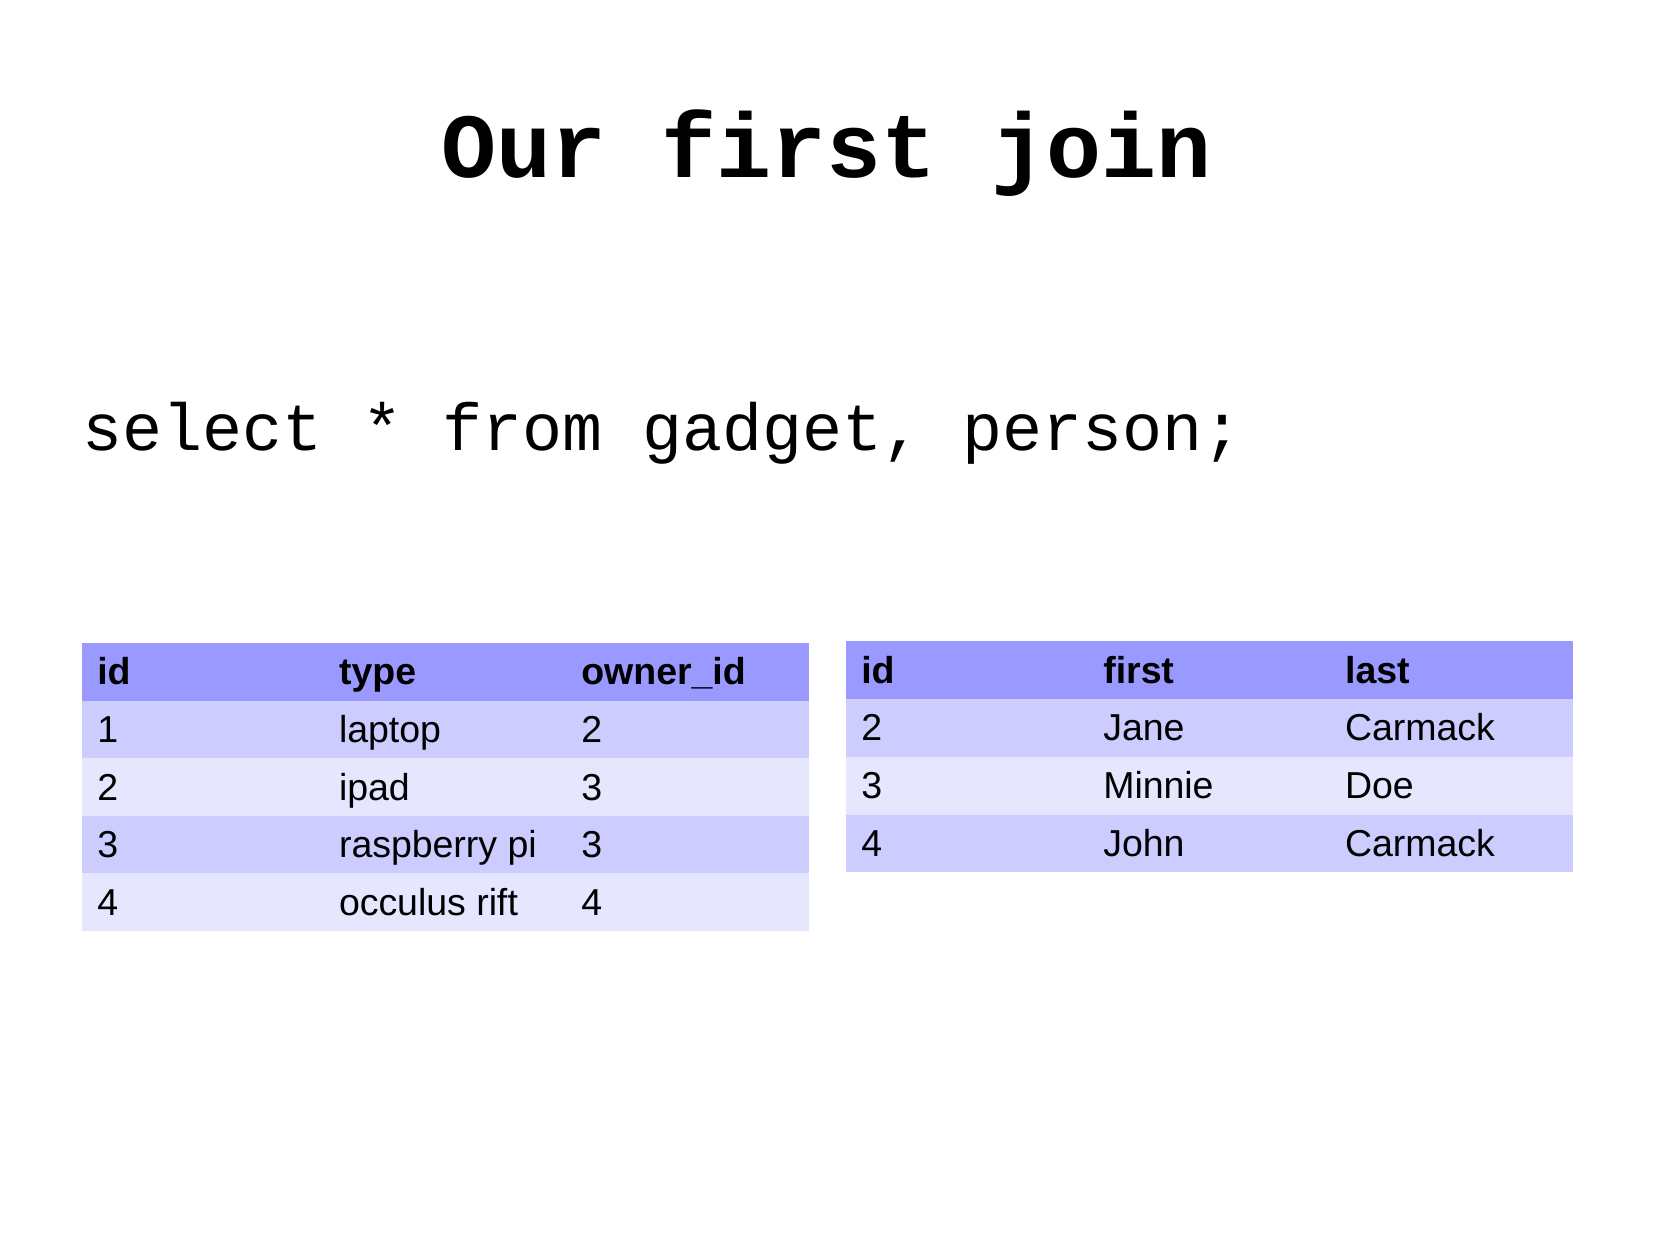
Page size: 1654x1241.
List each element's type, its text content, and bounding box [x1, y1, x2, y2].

table_cell Doe [1331, 757, 1573, 815]
table_cell 3 [846, 757, 1089, 815]
table_cell Carmack [1331, 815, 1573, 872]
table_header type [324, 643, 566, 701]
table_cell 2 [566, 701, 809, 758]
title Our first join [82, 49, 1571, 257]
list select * from gadget, person; [82, 290, 1583, 634]
table_cell 4 [82, 873, 324, 931]
table_cell raspberry pi [324, 816, 566, 873]
table_cell 4 [566, 873, 809, 931]
table_cell 1 [82, 701, 324, 758]
table_cell ipad [324, 758, 566, 816]
table_cell 3 [566, 758, 809, 816]
table_cell occulus rift [324, 873, 566, 931]
table_header id [846, 641, 1089, 699]
table_header first [1089, 641, 1331, 699]
table_header id [82, 643, 324, 701]
table_cell 2 [846, 699, 1089, 757]
table_cell Carmack [1331, 699, 1573, 757]
table_cell 3 [566, 816, 809, 873]
table_cell Minnie [1089, 757, 1331, 815]
table_header owner_id [566, 643, 809, 701]
table_cell Jane [1089, 699, 1331, 757]
table_cell 4 [846, 815, 1089, 872]
table_cell John [1089, 815, 1331, 872]
table_header last [1331, 641, 1573, 699]
table_cell 2 [82, 758, 324, 816]
table_cell 3 [82, 816, 324, 873]
table_cell laptop [324, 701, 566, 758]
